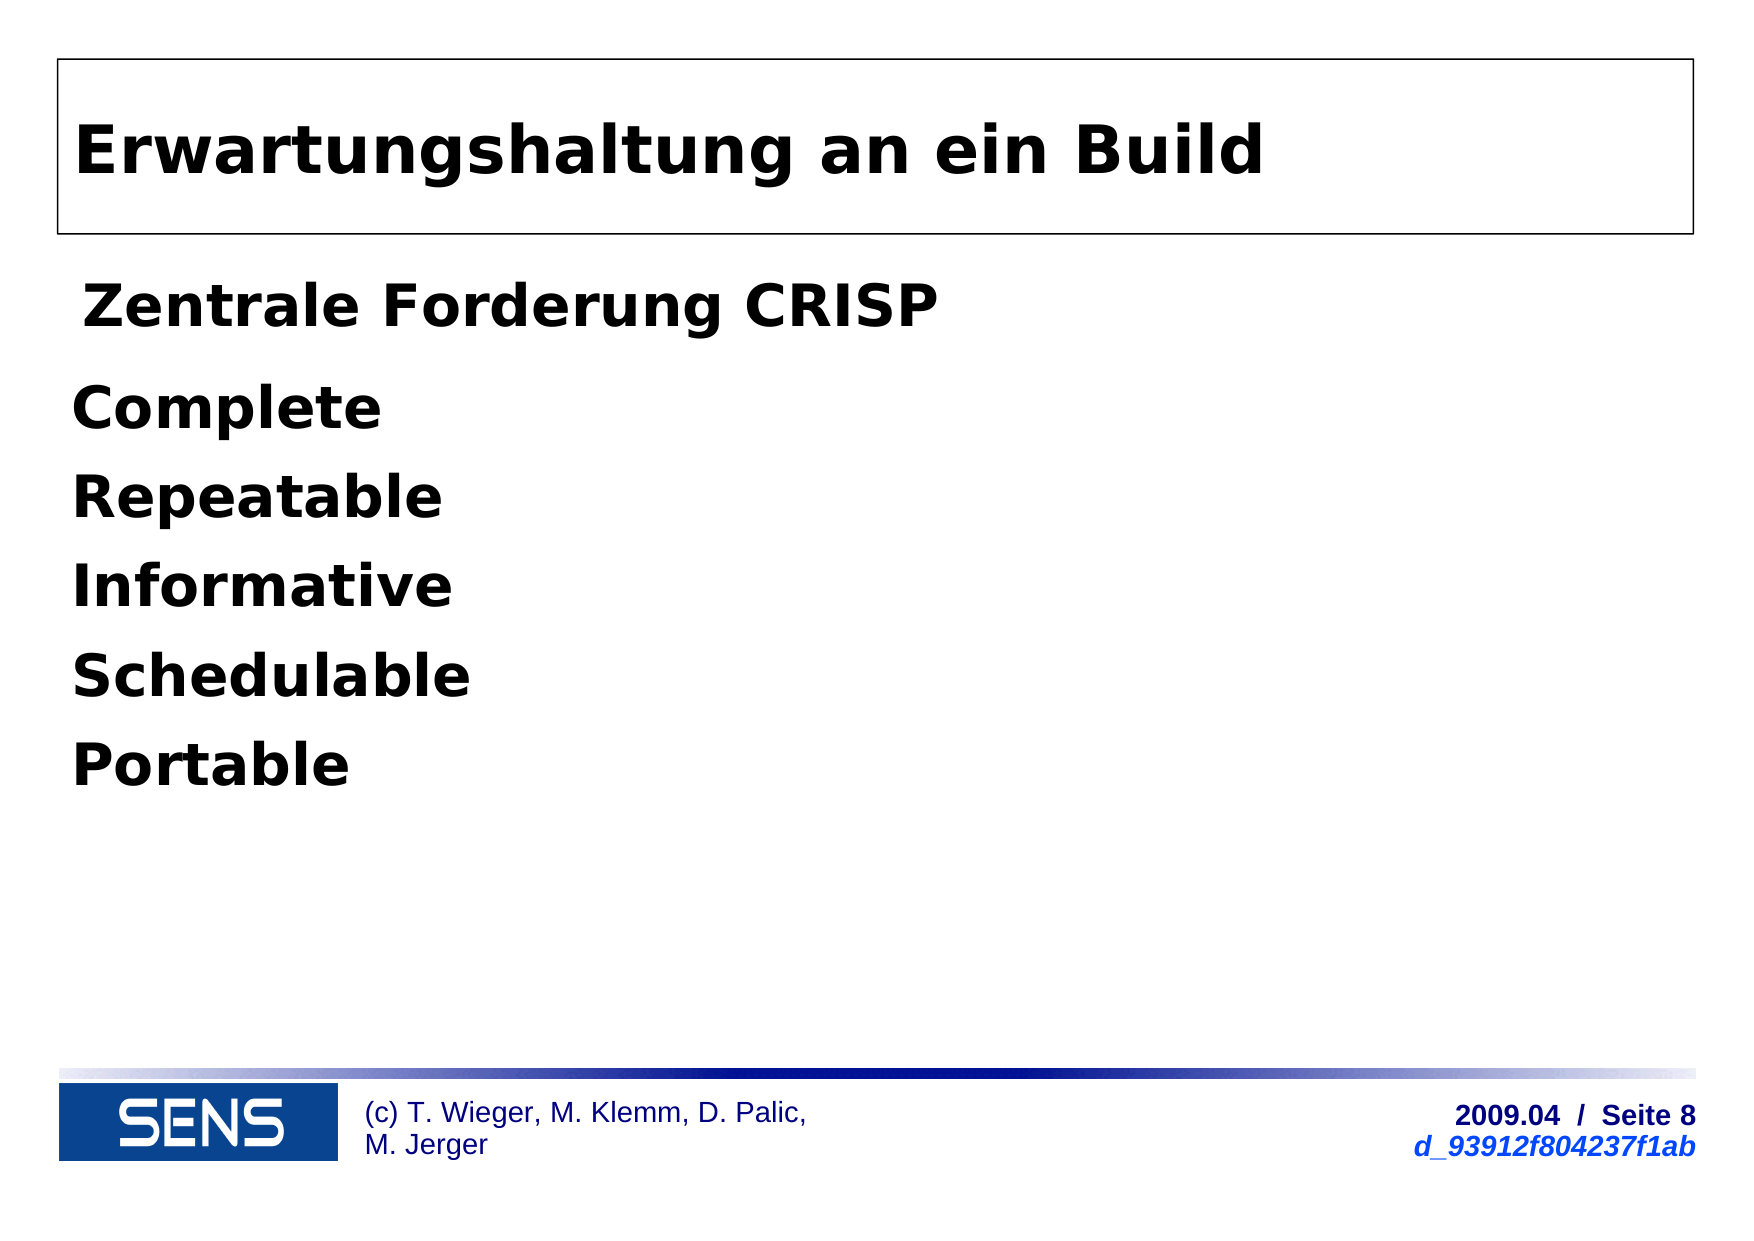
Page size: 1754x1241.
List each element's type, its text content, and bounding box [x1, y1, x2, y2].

title Erwartungshaltung an ein Build [73, 61, 1693, 241]
picture [59, 1068, 1696, 1079]
picture [59, 1083, 338, 1161]
list Zentrale Forderung CRISP Complete Repeatable Informative Schedulable Portable [71, 272, 1693, 1038]
